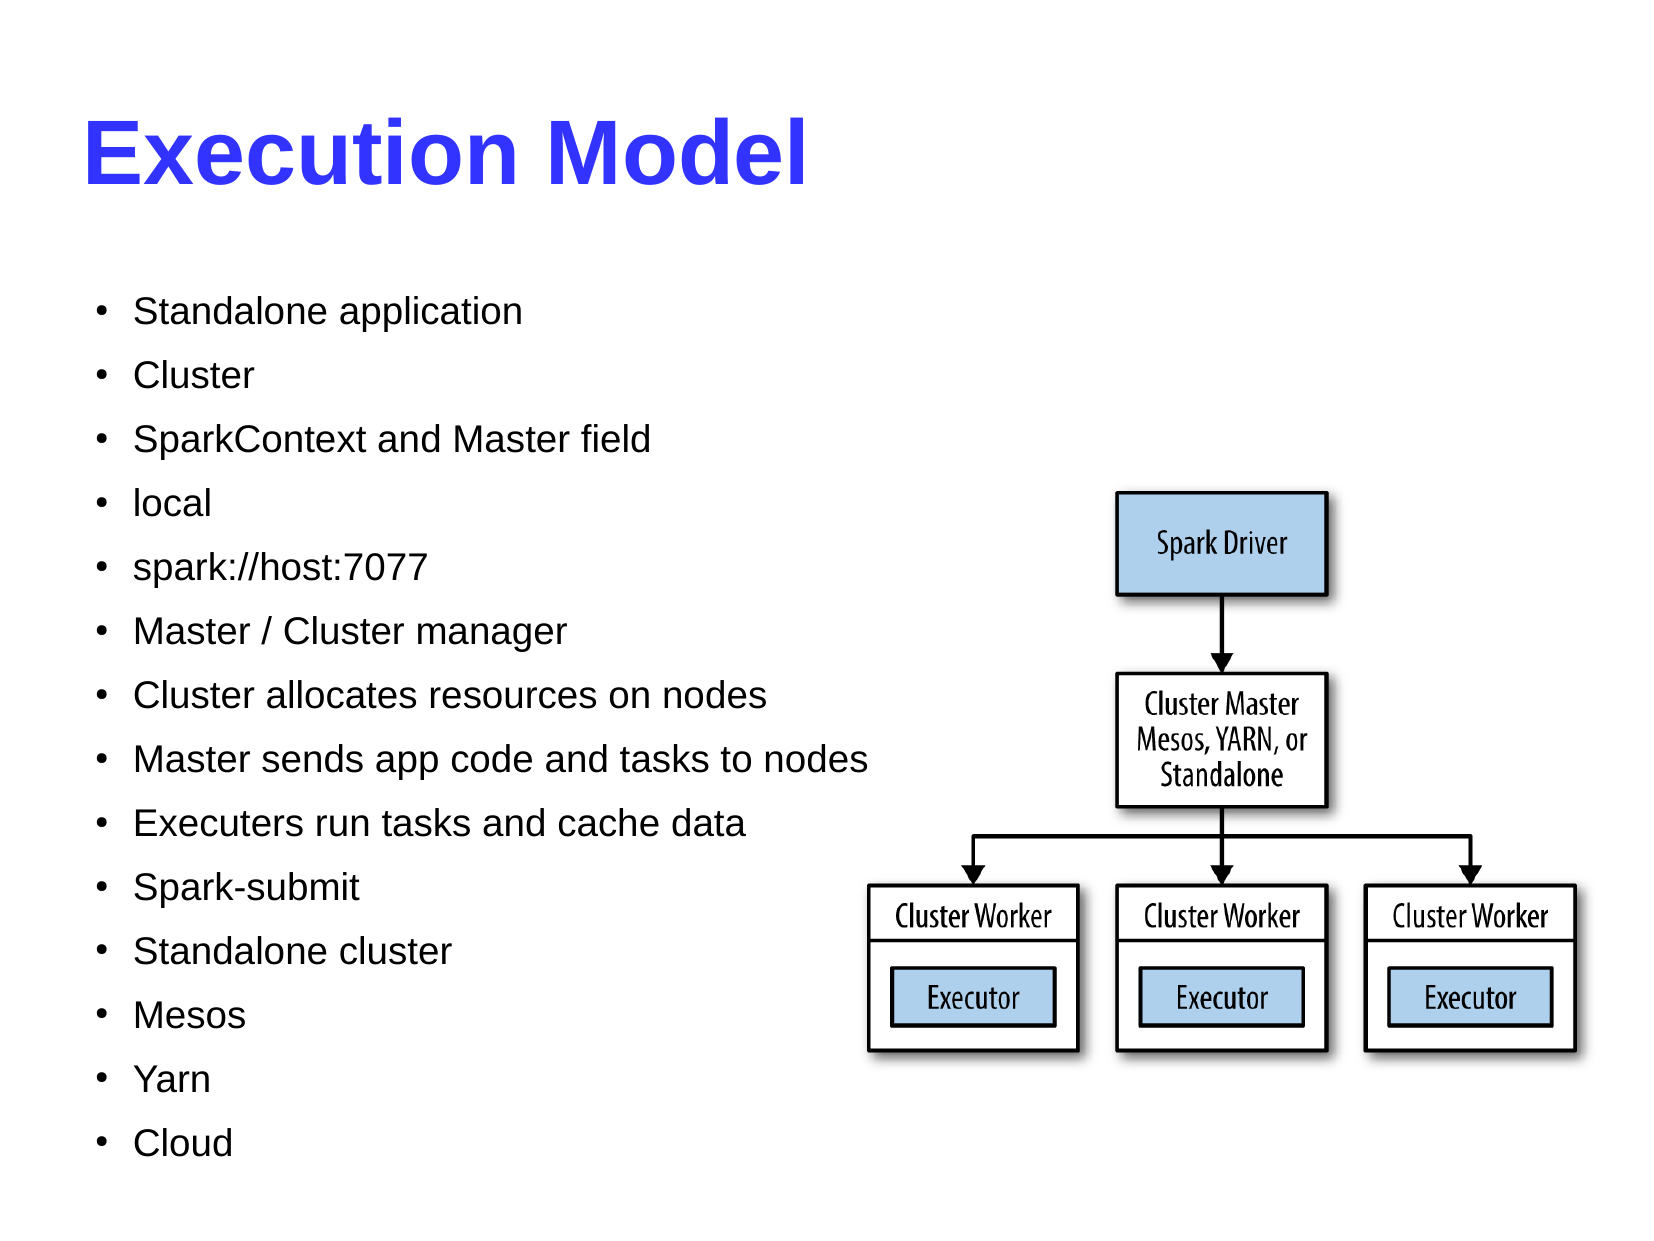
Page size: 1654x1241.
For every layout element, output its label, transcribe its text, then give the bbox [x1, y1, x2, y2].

list Standalone application Cluster SparkContext and Master field local spark://host:7077 Master / Cluster manager Cluster allocates resources on nodes Master sends app code and tasks to nodes Executers run tasks and cache data Spark-submit Standalone cluster Mesos Yarn Cloud [82, 290, 1571, 1171]
title Execution Model [82, 49, 1571, 257]
picture [1571, 479, 1600, 1075]
